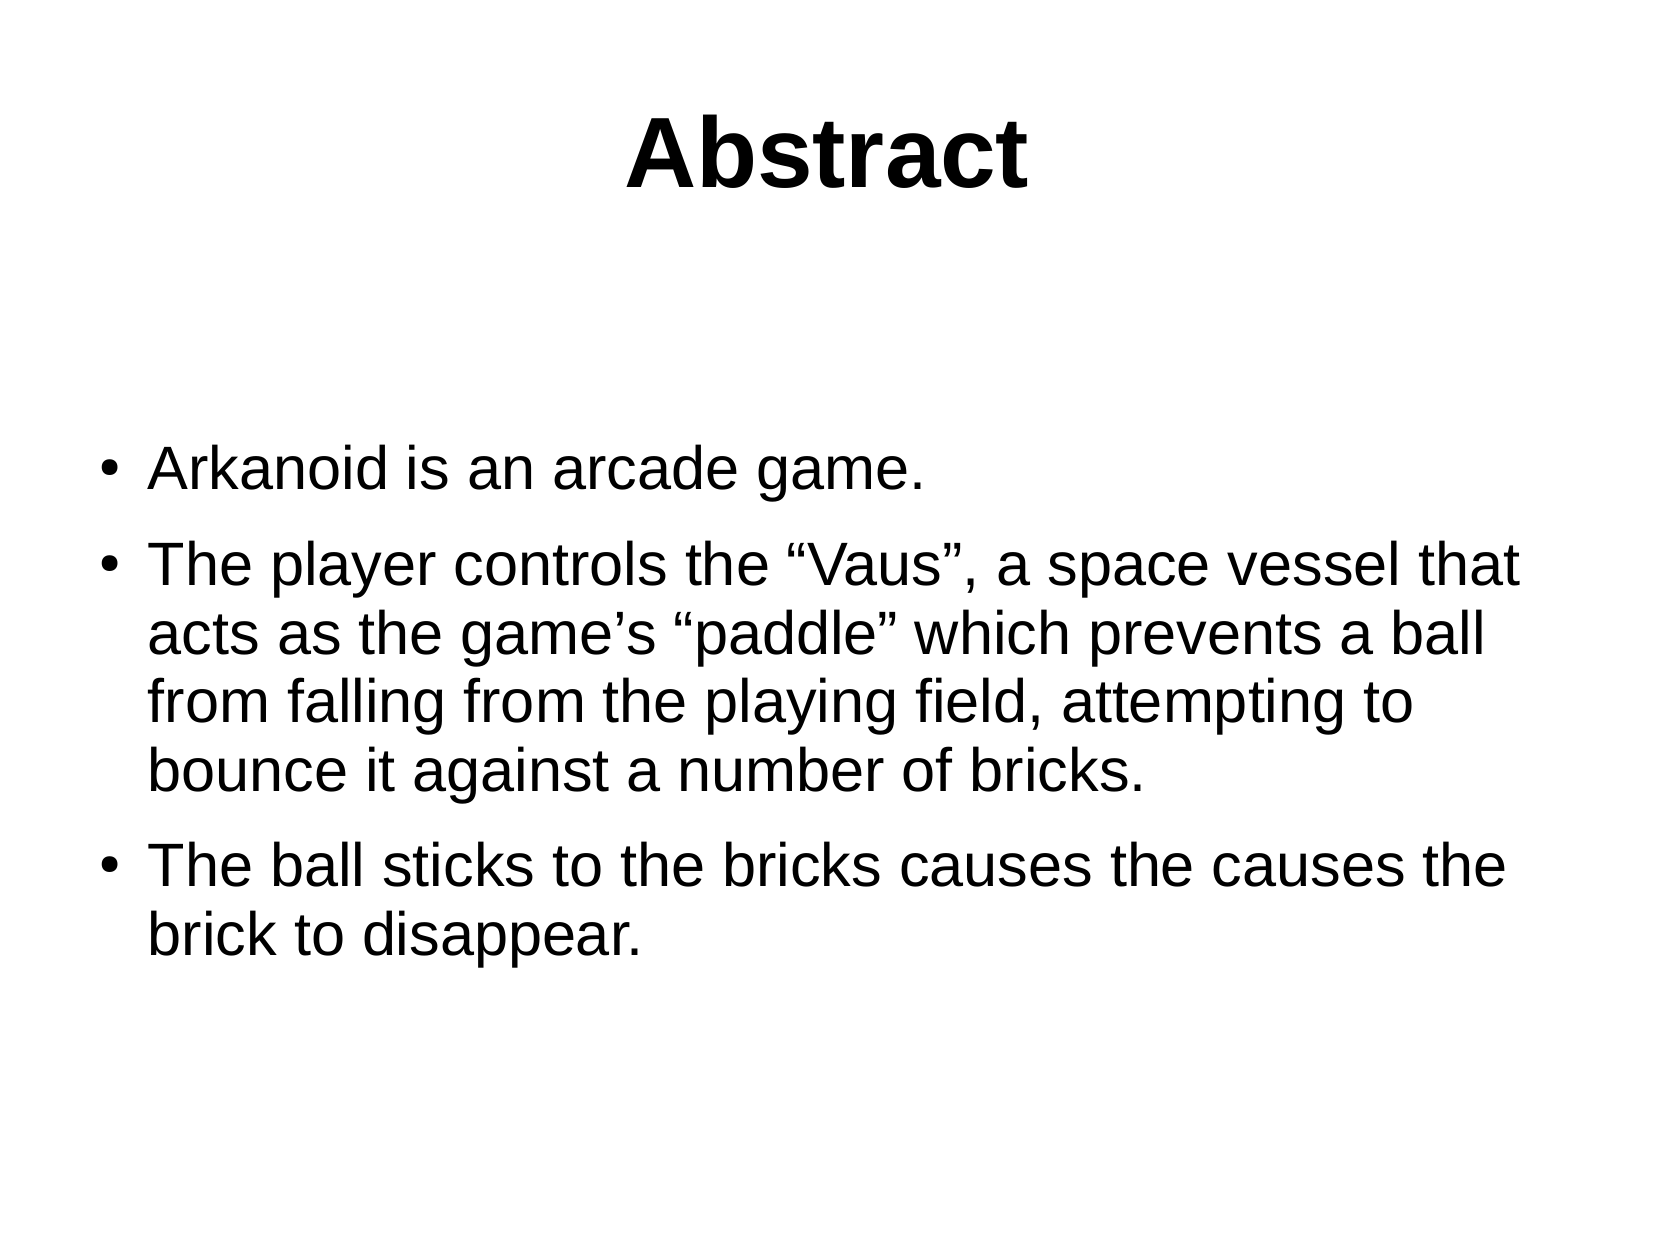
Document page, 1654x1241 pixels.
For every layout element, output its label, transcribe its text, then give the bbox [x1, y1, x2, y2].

title Abstract [82, 49, 1571, 257]
list Arkanoid is an arcade game. The player controls the “Vaus”, a space vessel that acts as the game’s “paddle” which prevents a ball from falling from the playing field, attempting to bounce it against a number of bricks. The ball sticks to the bricks causes the causes the brick to disappear. [82, 260, 1571, 980]
